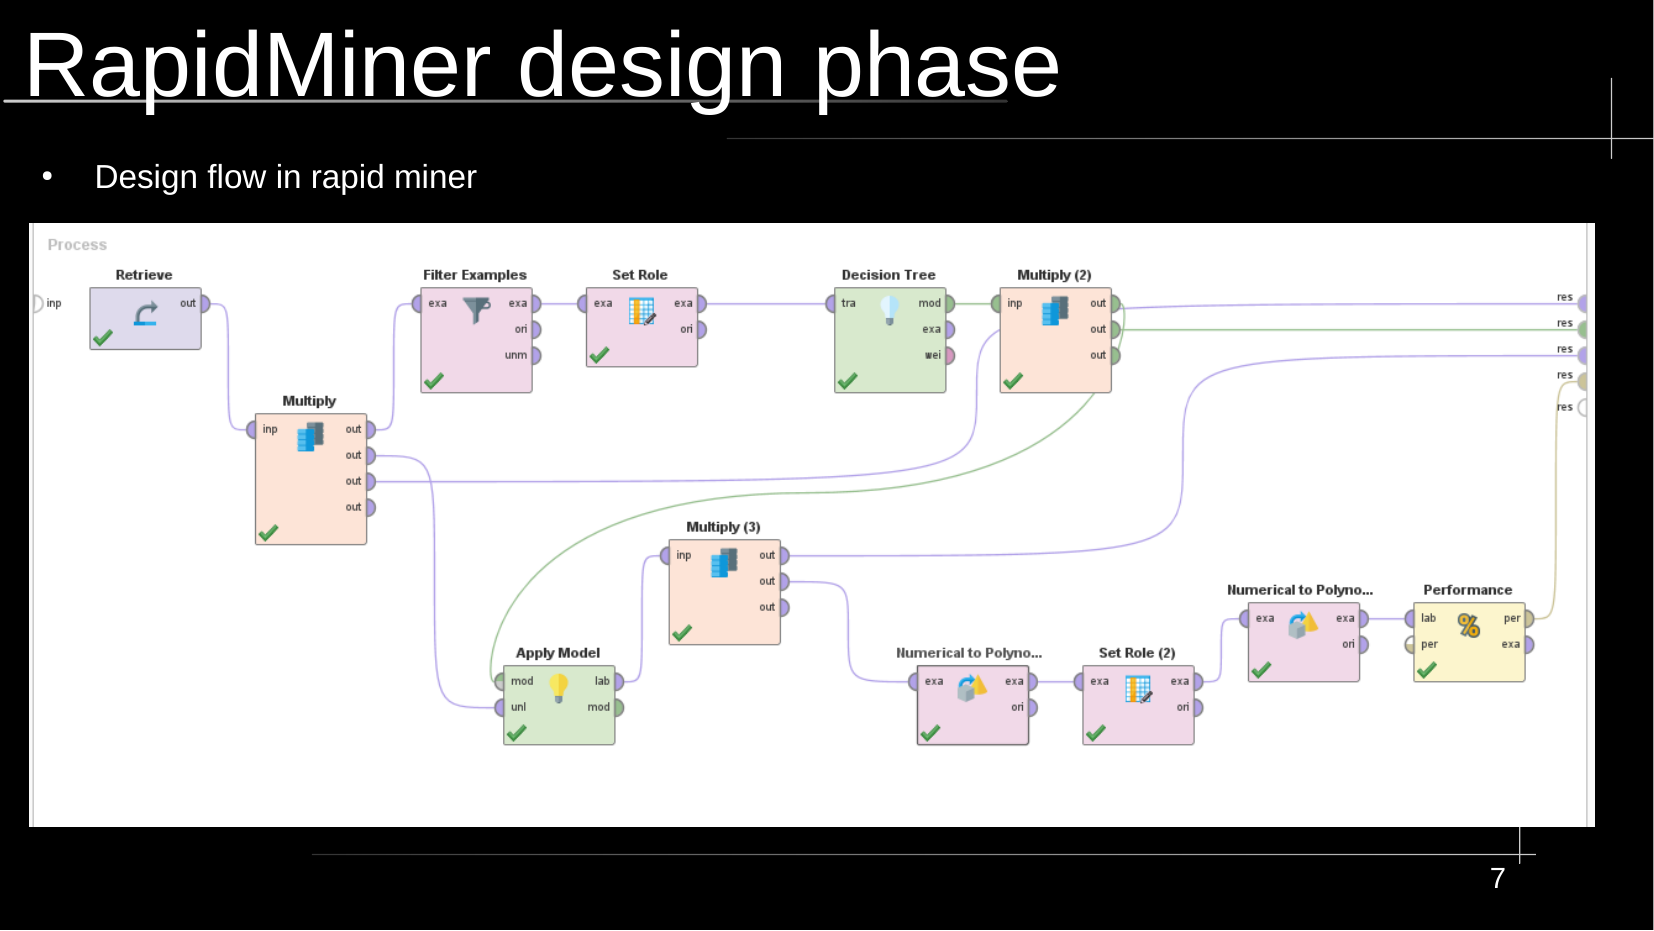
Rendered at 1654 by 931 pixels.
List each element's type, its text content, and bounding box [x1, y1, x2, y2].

list Design flow in rapid miner [23, 158, 562, 207]
picture [29, 223, 1595, 827]
title RapidMiner design phase [23, 11, 1589, 119]
